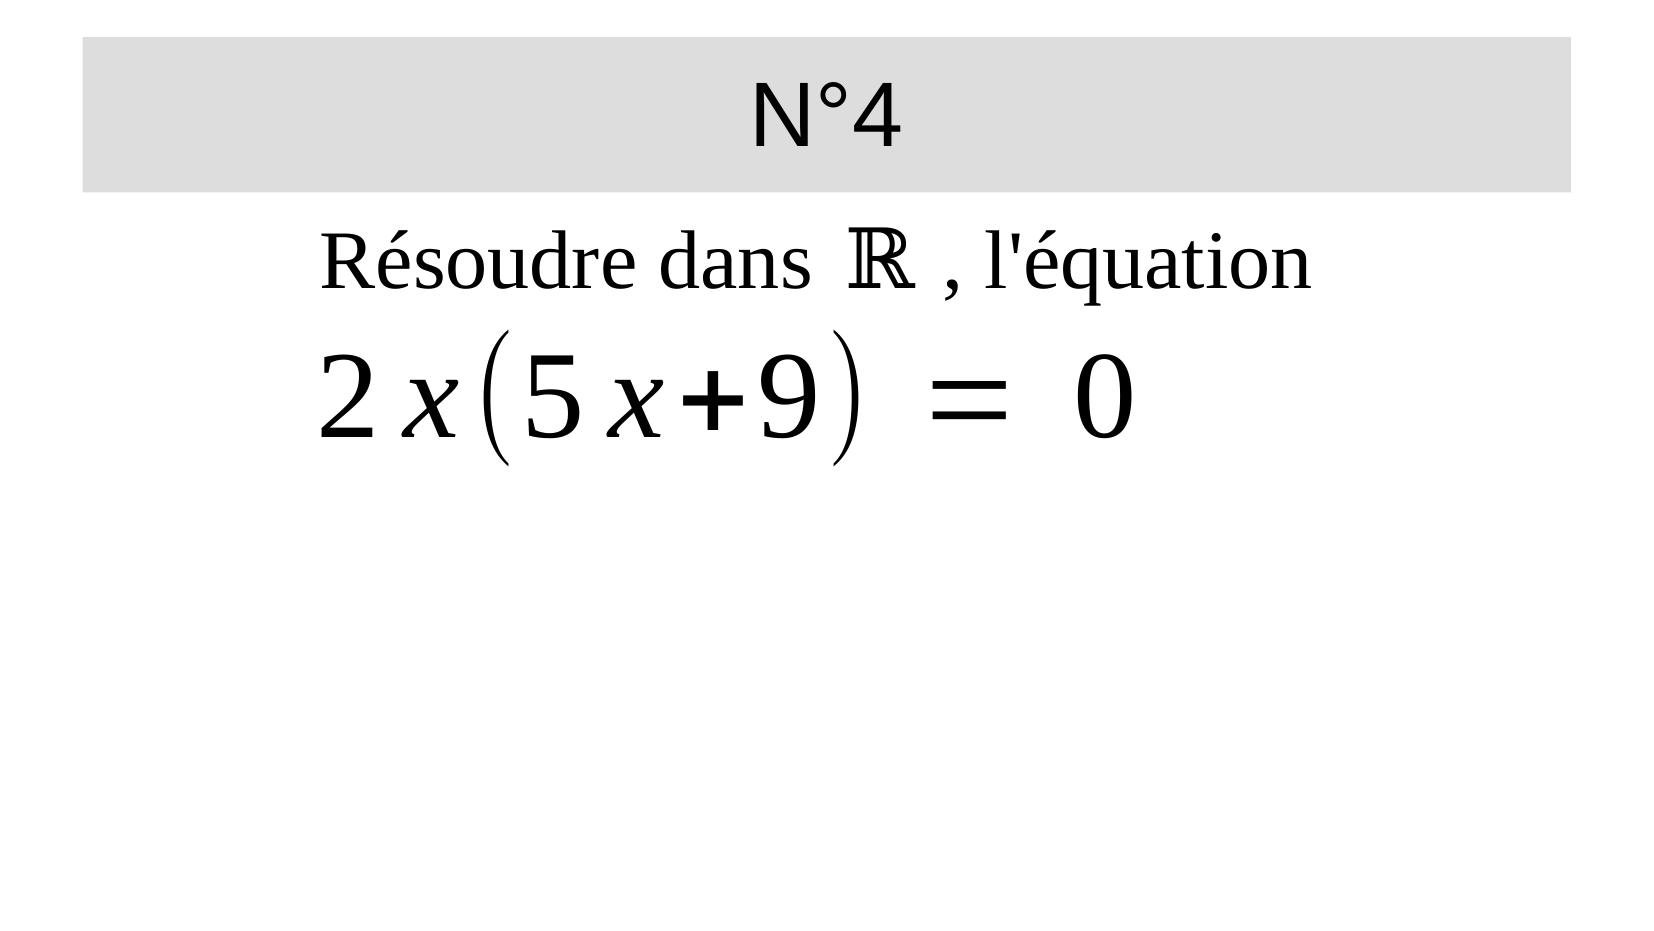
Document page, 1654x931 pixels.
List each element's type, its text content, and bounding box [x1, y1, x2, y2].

chart [307, 322, 1146, 473]
chart [311, 214, 1323, 308]
title N°4 [82, 37, 1571, 193]
